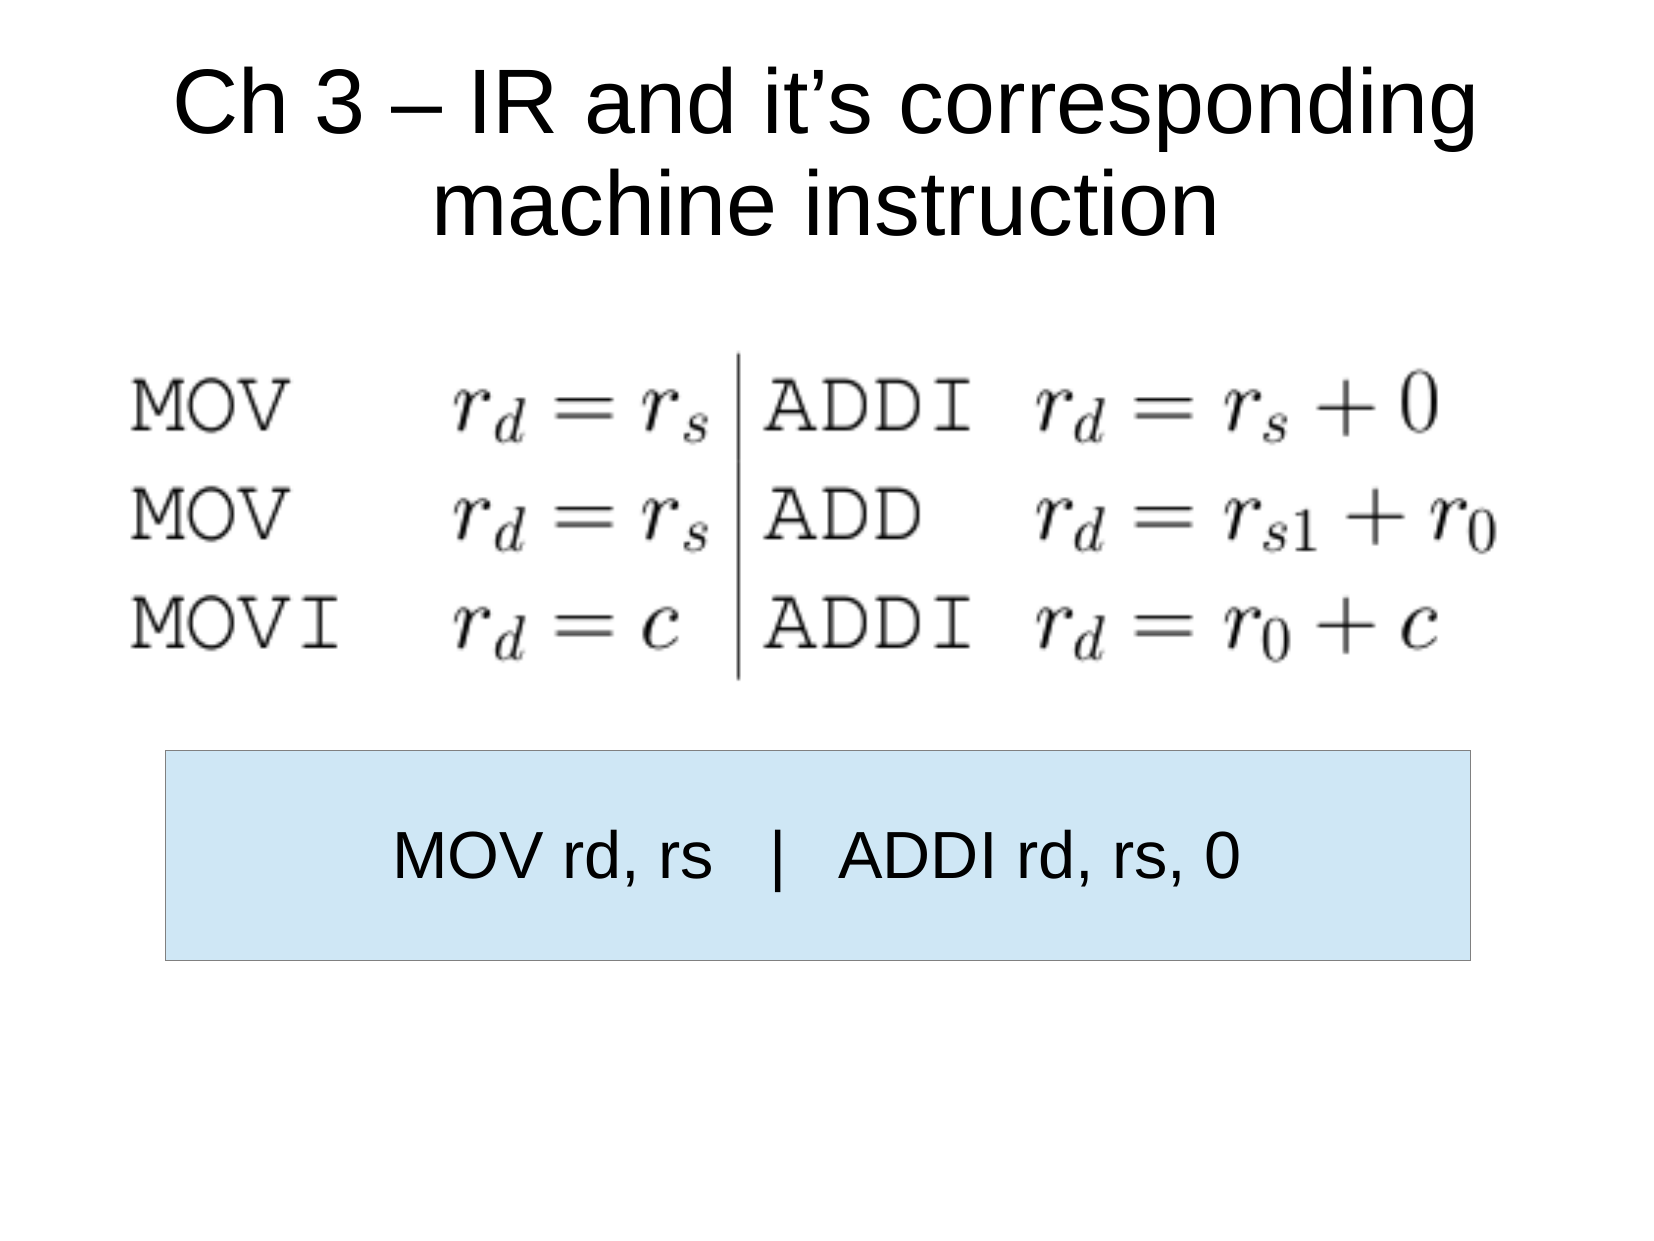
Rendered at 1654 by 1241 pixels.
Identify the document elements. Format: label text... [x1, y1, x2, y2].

title Ch 3 – IR and it’s corresponding machine instruction [82, 49, 1571, 257]
picture [82, 349, 1538, 691]
text_box MOV rd, rs | ADDI rd, rs, 0 [165, 750, 1471, 961]
